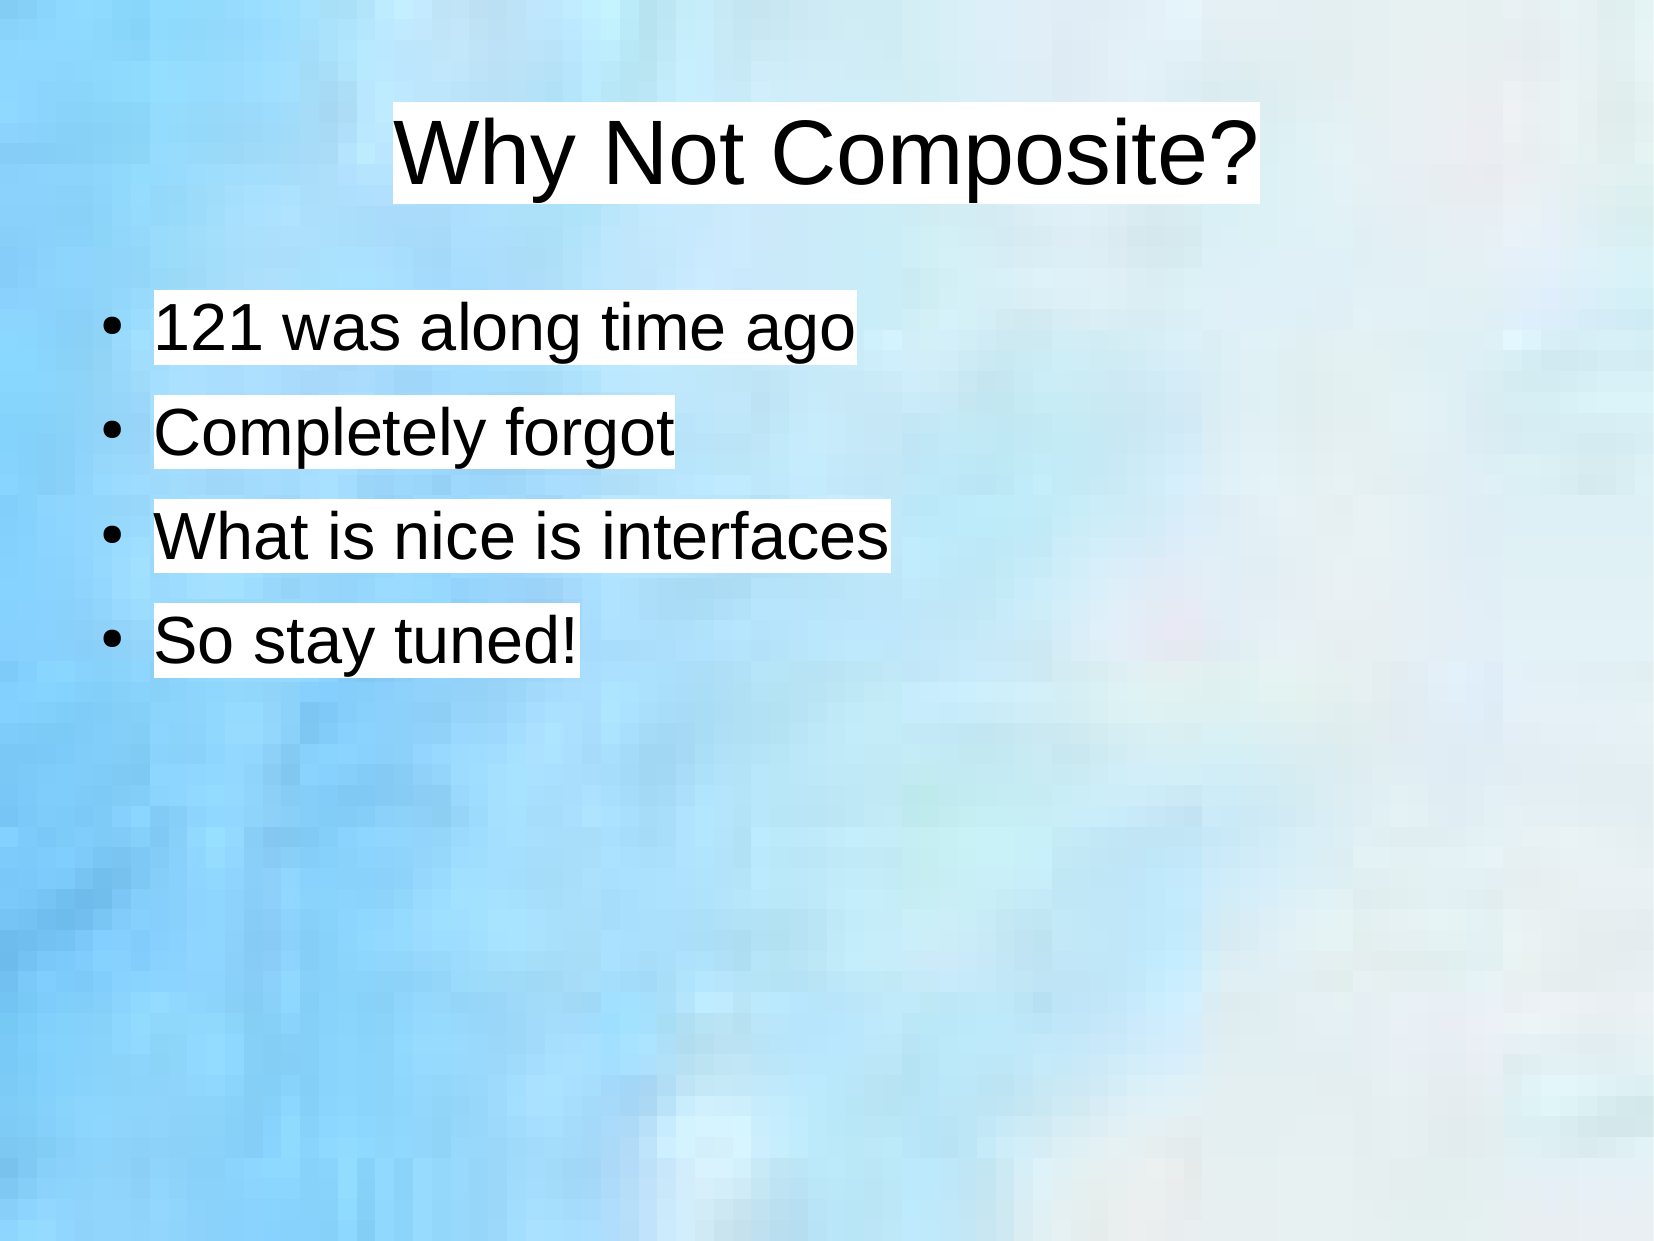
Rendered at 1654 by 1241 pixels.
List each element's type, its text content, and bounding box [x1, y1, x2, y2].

picture [0, 0, 1654, 1241]
title Why Not Composite? [82, 49, 1571, 257]
list 121 was along time ago Completely forgot What is nice is interfaces So stay tuned! [82, 290, 1571, 1010]
